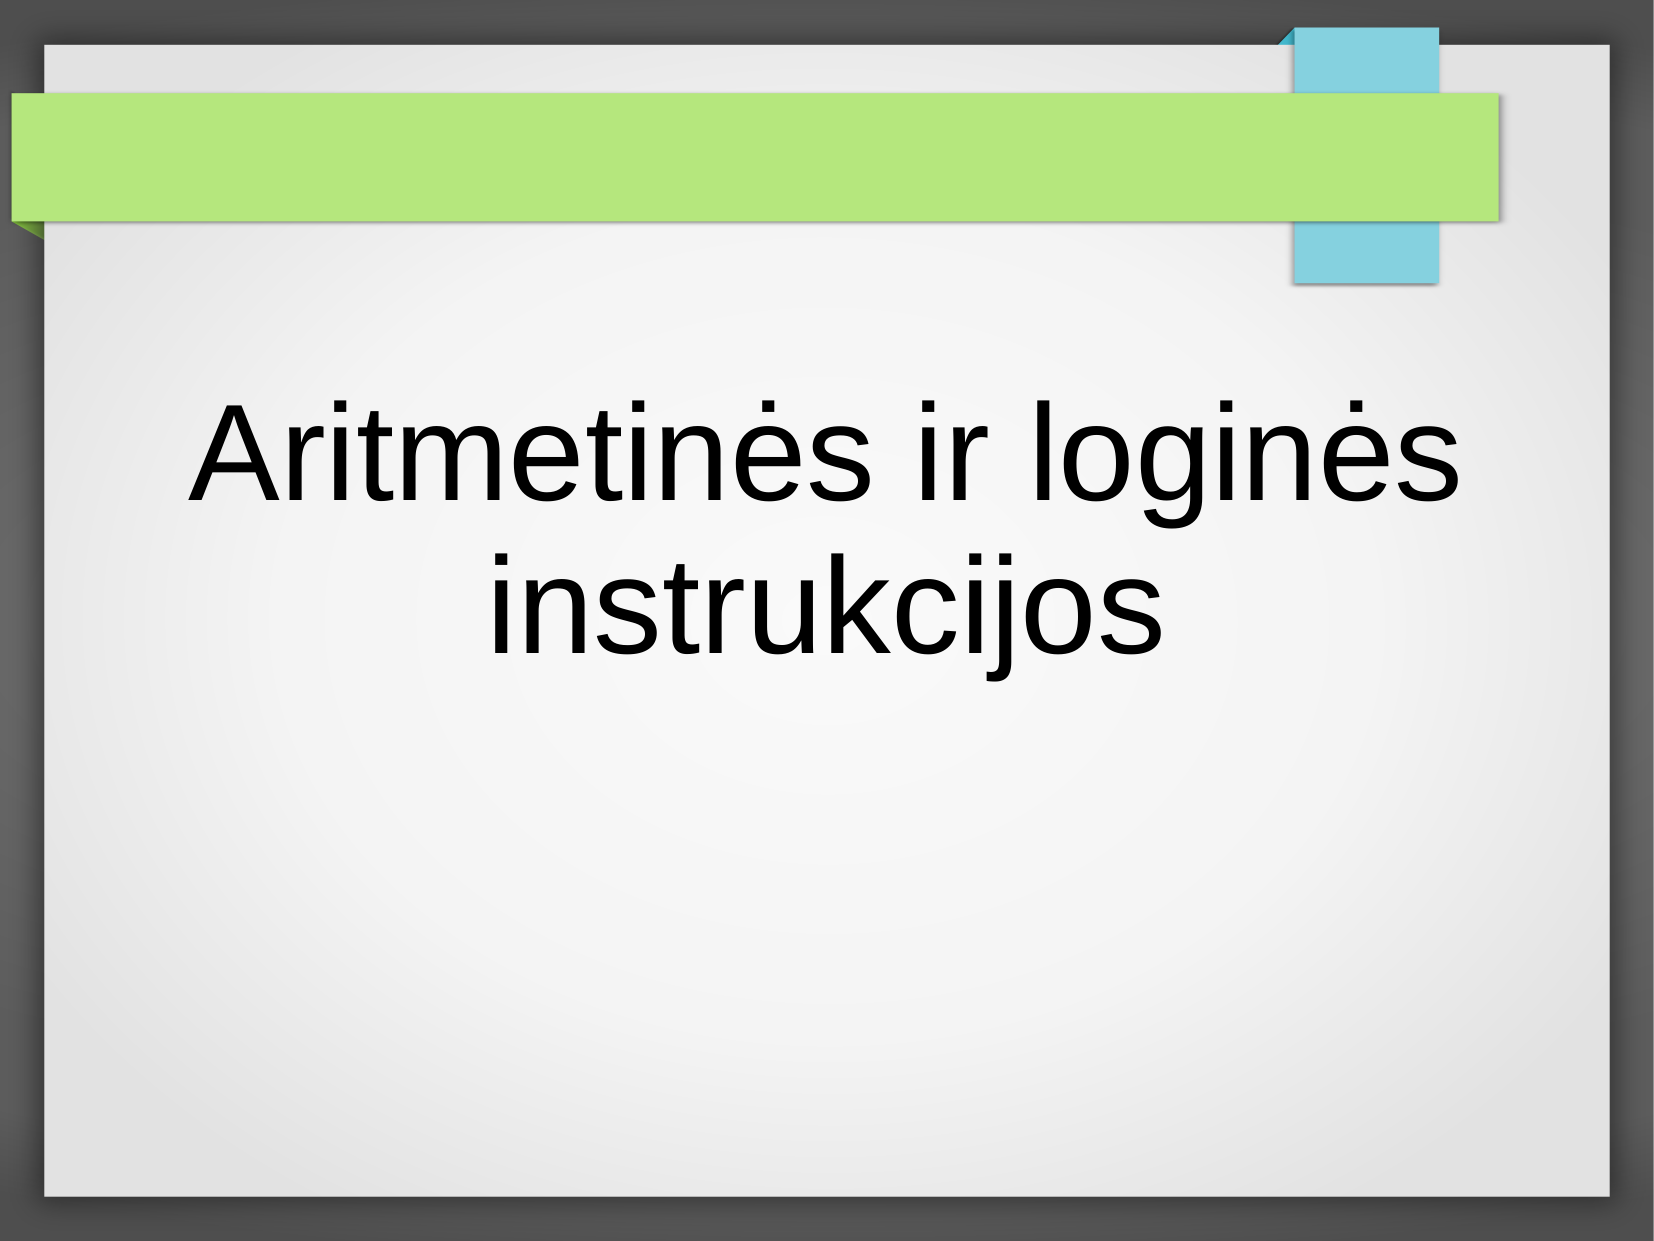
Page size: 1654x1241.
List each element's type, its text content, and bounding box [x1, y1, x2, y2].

picture [0, 0, 1654, 1241]
subtitle Aritmetinės ir loginės instrukcijos [82, 49, 1571, 1010]
